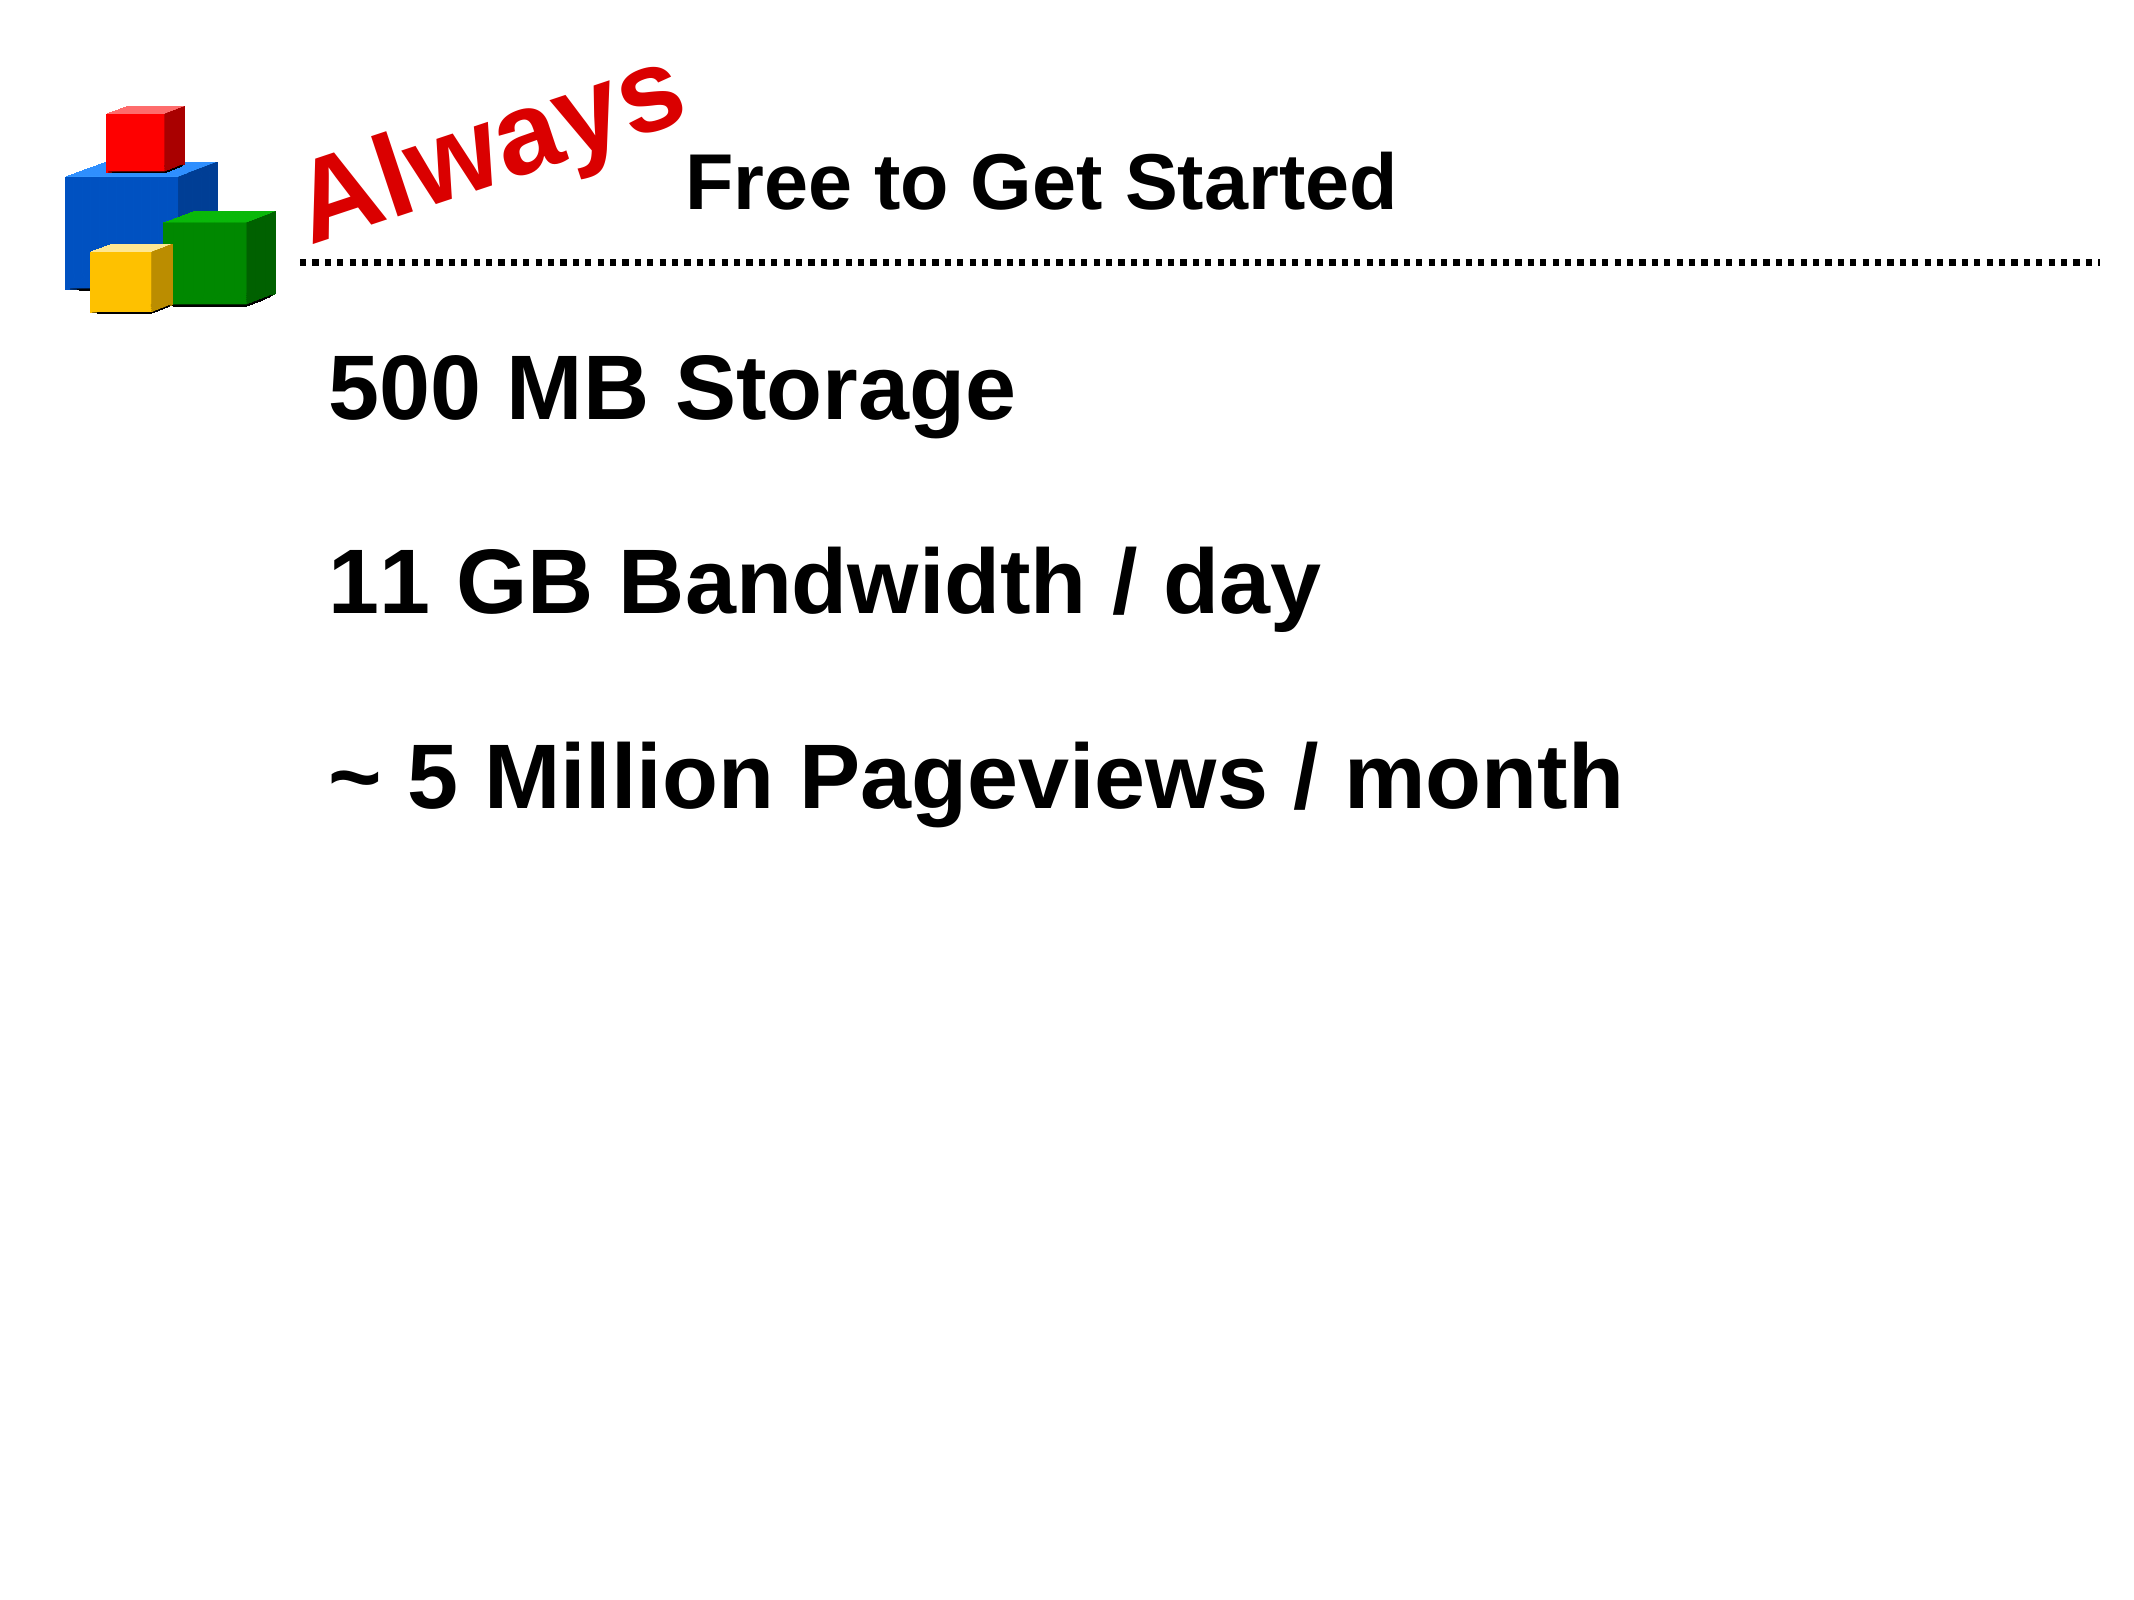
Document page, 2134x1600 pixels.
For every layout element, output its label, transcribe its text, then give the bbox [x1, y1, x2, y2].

text_box 500 MB Storage 11 GB Bandwidth / day ~ 5 Million Pageviews / month [328, 341, 1950, 940]
text_box Always [279, 21, 711, 277]
text_box Free to Get Started [685, 142, 2134, 230]
